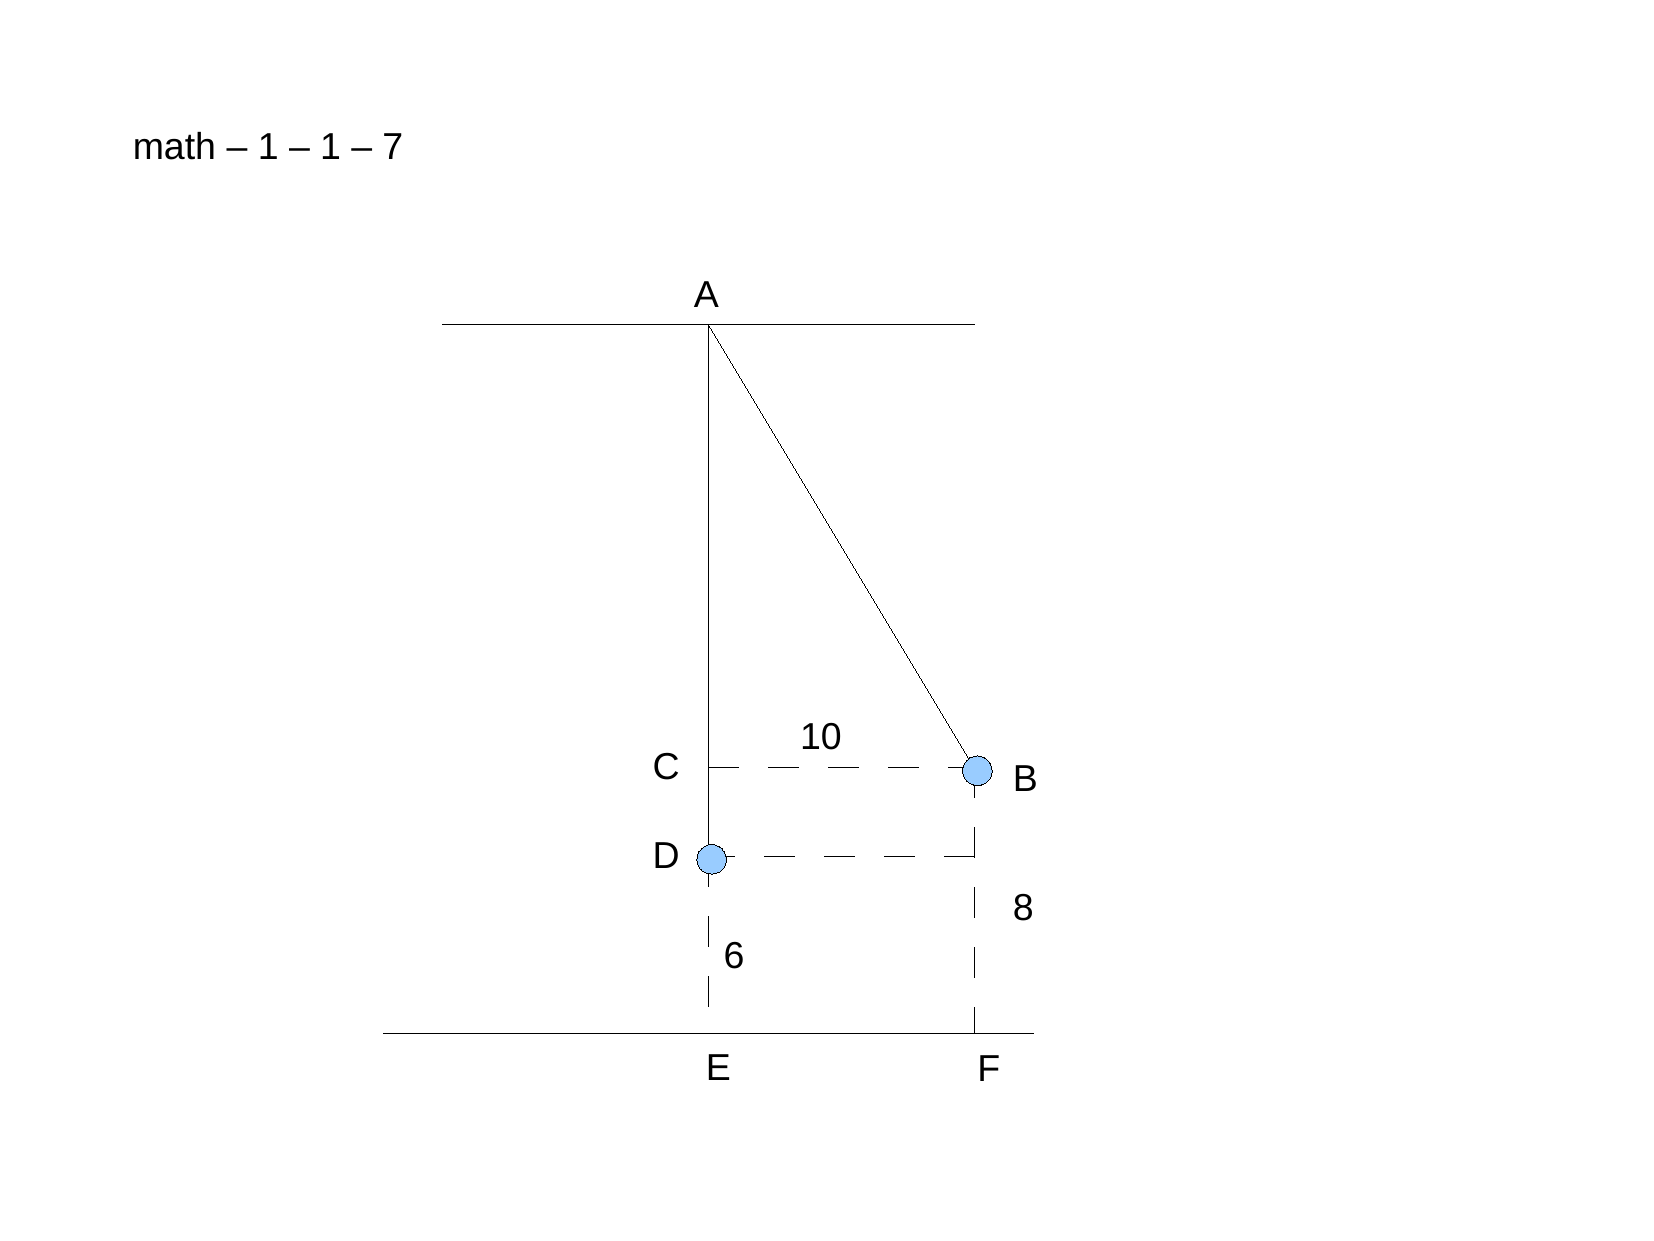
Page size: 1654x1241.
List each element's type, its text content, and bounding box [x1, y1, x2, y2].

text_box A [679, 265, 734, 323]
text_box 10 [785, 708, 857, 765]
text_box B [998, 750, 1053, 808]
text_box F [962, 1039, 1016, 1097]
text_box 6 [708, 926, 760, 984]
text_box D [637, 826, 695, 884]
text_box math – 1 – 1 – 7 [118, 118, 419, 175]
text_box C [637, 738, 695, 796]
text_box [696, 844, 727, 875]
text_box [962, 755, 993, 786]
text_box 8 [998, 879, 1049, 937]
text_box E [691, 1039, 746, 1097]
